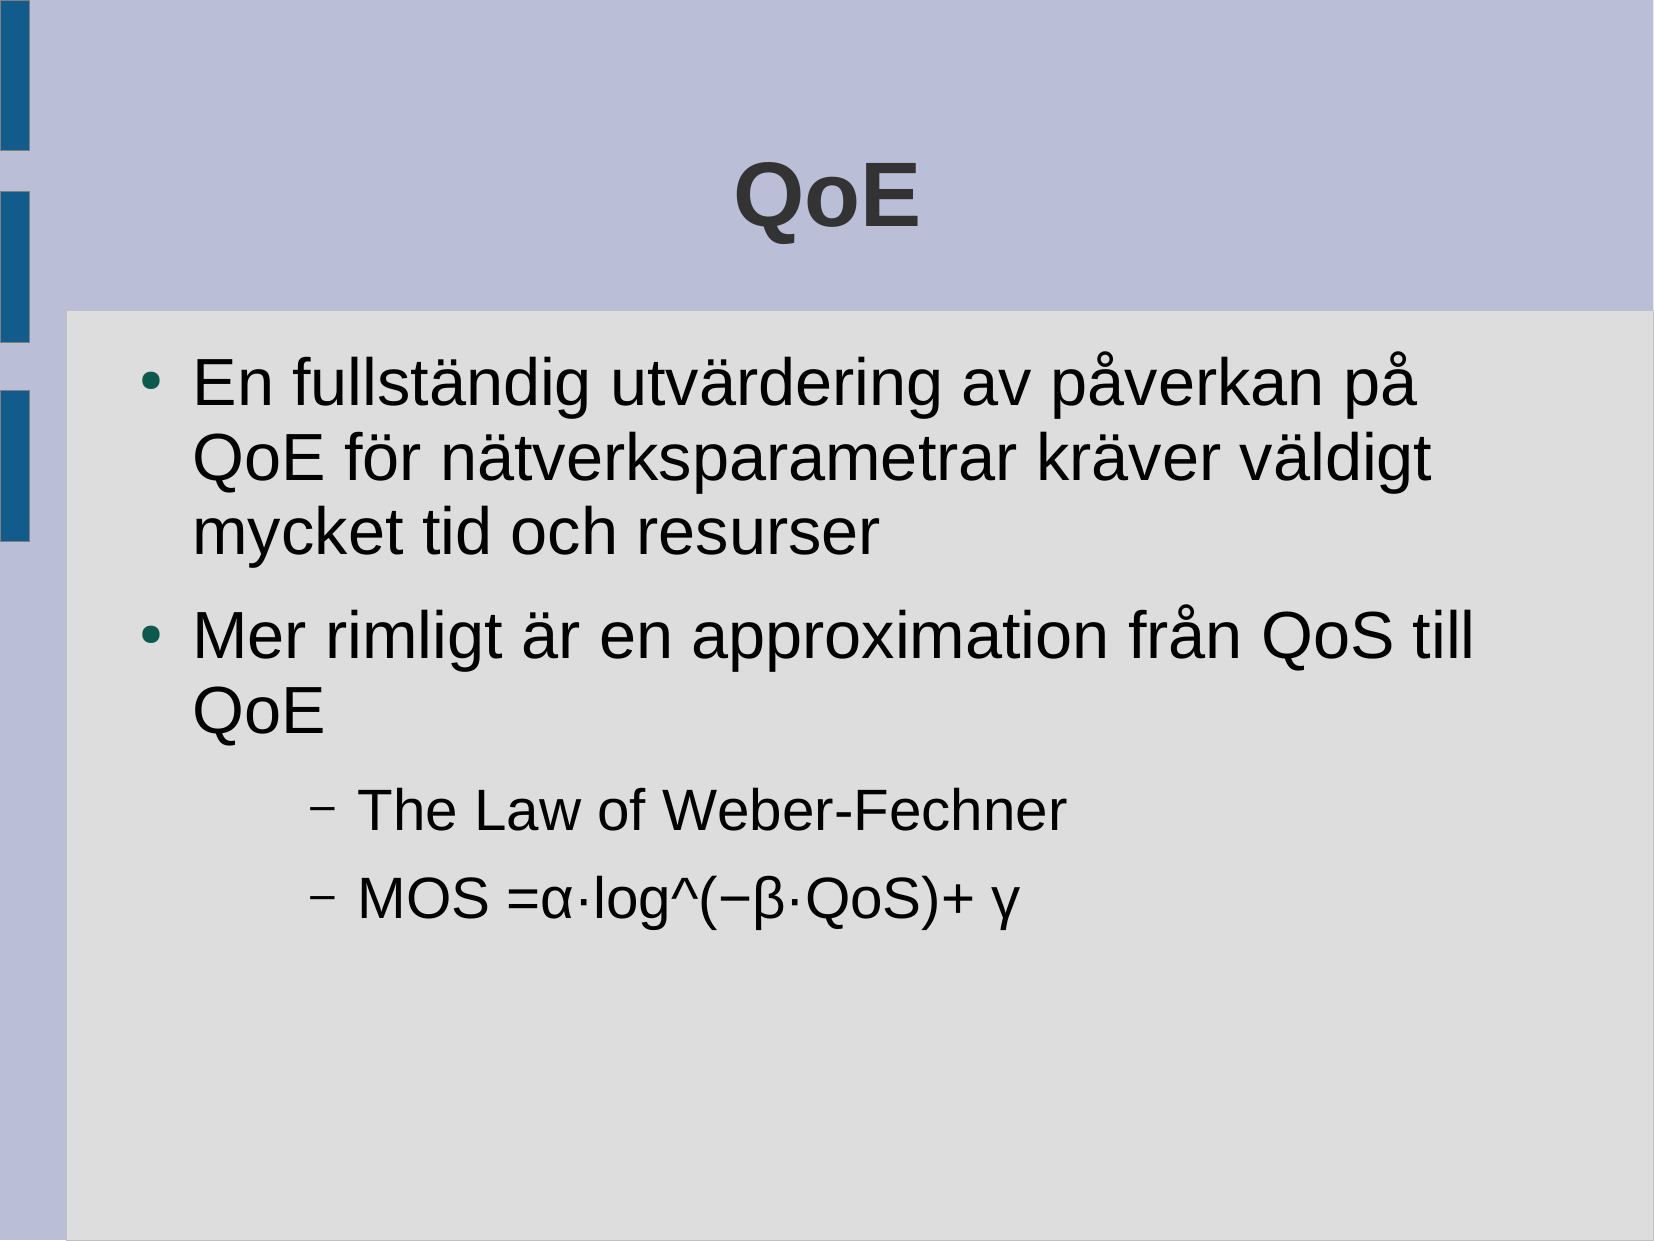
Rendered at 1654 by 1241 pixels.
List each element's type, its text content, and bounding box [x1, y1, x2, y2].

list En fullständig utvärdering av påverkan på QoE för nätverksparametrar kräver väldigt mycket tid och resurser Mer rimligt är en approximation från QoS till QoE The Law of Weber-Fechner MOS =α·log^(−β·QoS)+ γ [121, 344, 1534, 1127]
title QoE [121, 91, 1534, 299]
